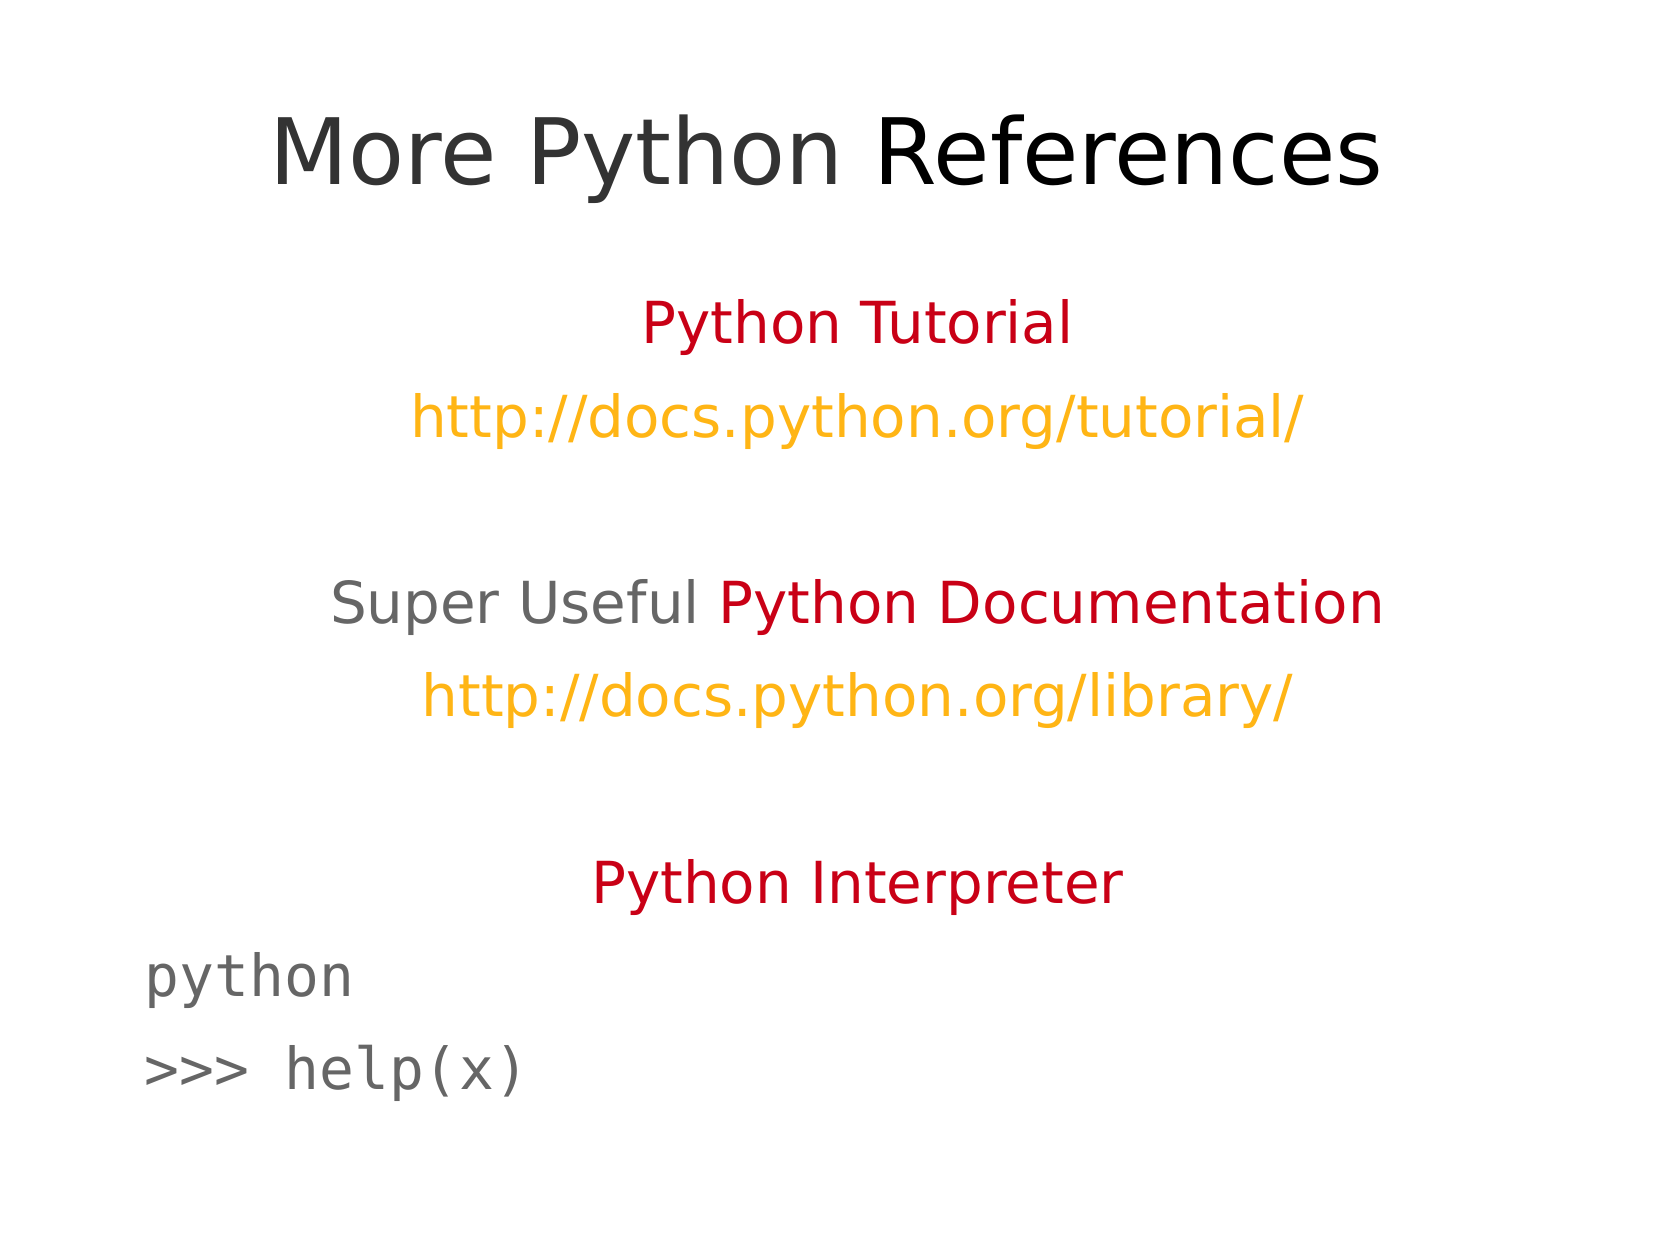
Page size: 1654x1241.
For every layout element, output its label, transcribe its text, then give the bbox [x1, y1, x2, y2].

list Python Tutorial http://docs.python.org/tutorial/ Super Useful Python Documentation http://docs.python.org/library/ Python Interpreter python >>> help(x) [82, 290, 1571, 1109]
title More Python References [82, 56, 1571, 250]
